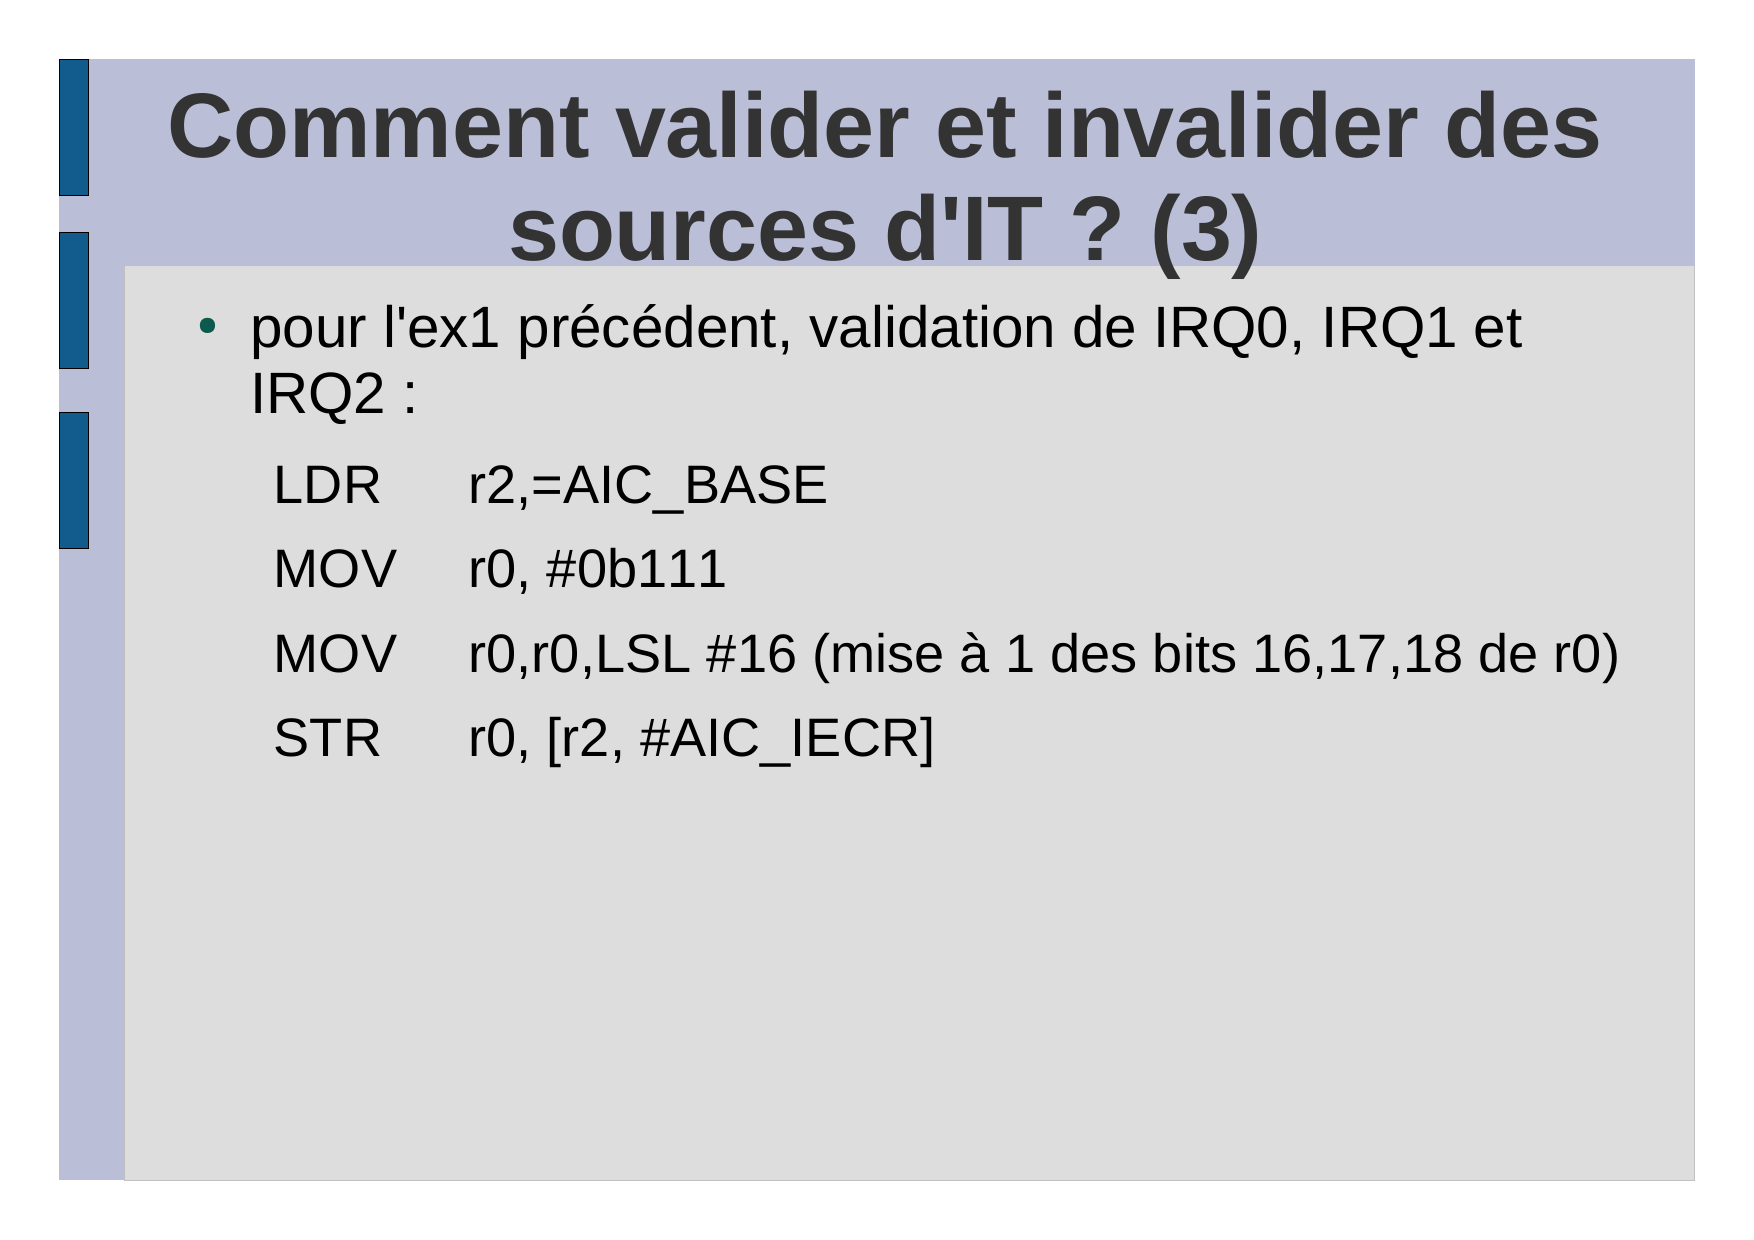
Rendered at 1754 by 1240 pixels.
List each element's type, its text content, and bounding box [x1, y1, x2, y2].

list pour l'ex1 précédent, validation de IRQ0, IRQ1 et IRQ2 : LDR r2,=AIC_BASE MOV r0, #0b111 MOV r0,r0,LSL #16 (mise à 1 des bits 16,17,18 de r0) STR r0, [r2, #AIC_IECR] [179, 295, 1654, 1093]
title Comment valider et invalider des sources d'IT ? (3) [118, 74, 1654, 280]
